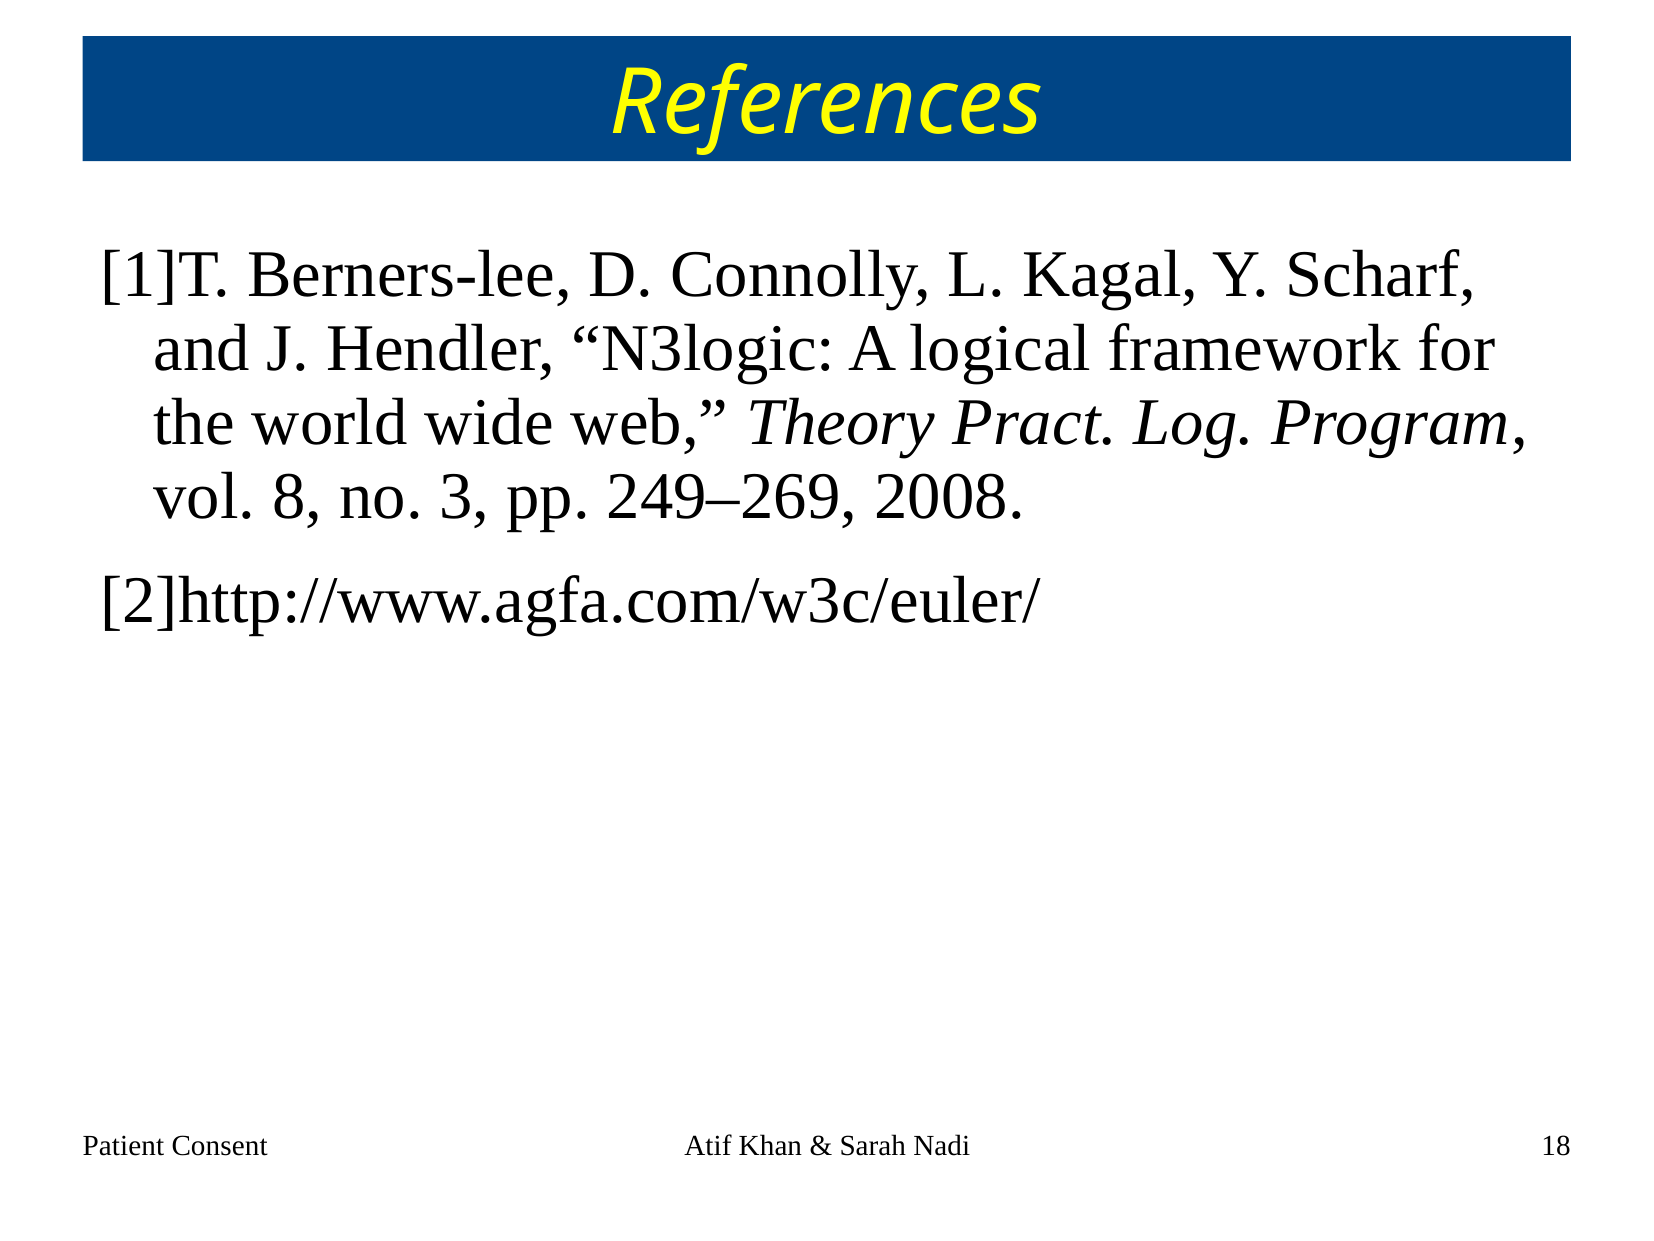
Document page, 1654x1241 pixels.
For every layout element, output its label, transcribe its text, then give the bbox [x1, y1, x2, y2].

title References [82, 37, 1571, 160]
list T. Berners-lee, D. Connolly, L. Kagal, Y. Scharf, and J. Hendler, “N3logic: A logical framework for the world wide web,” Theory Pract. Log. Program, vol. 8, no. 3, pp. 249–269, 2008. http://www.agfa.com/w3c/euler/ [82, 237, 1571, 1056]
